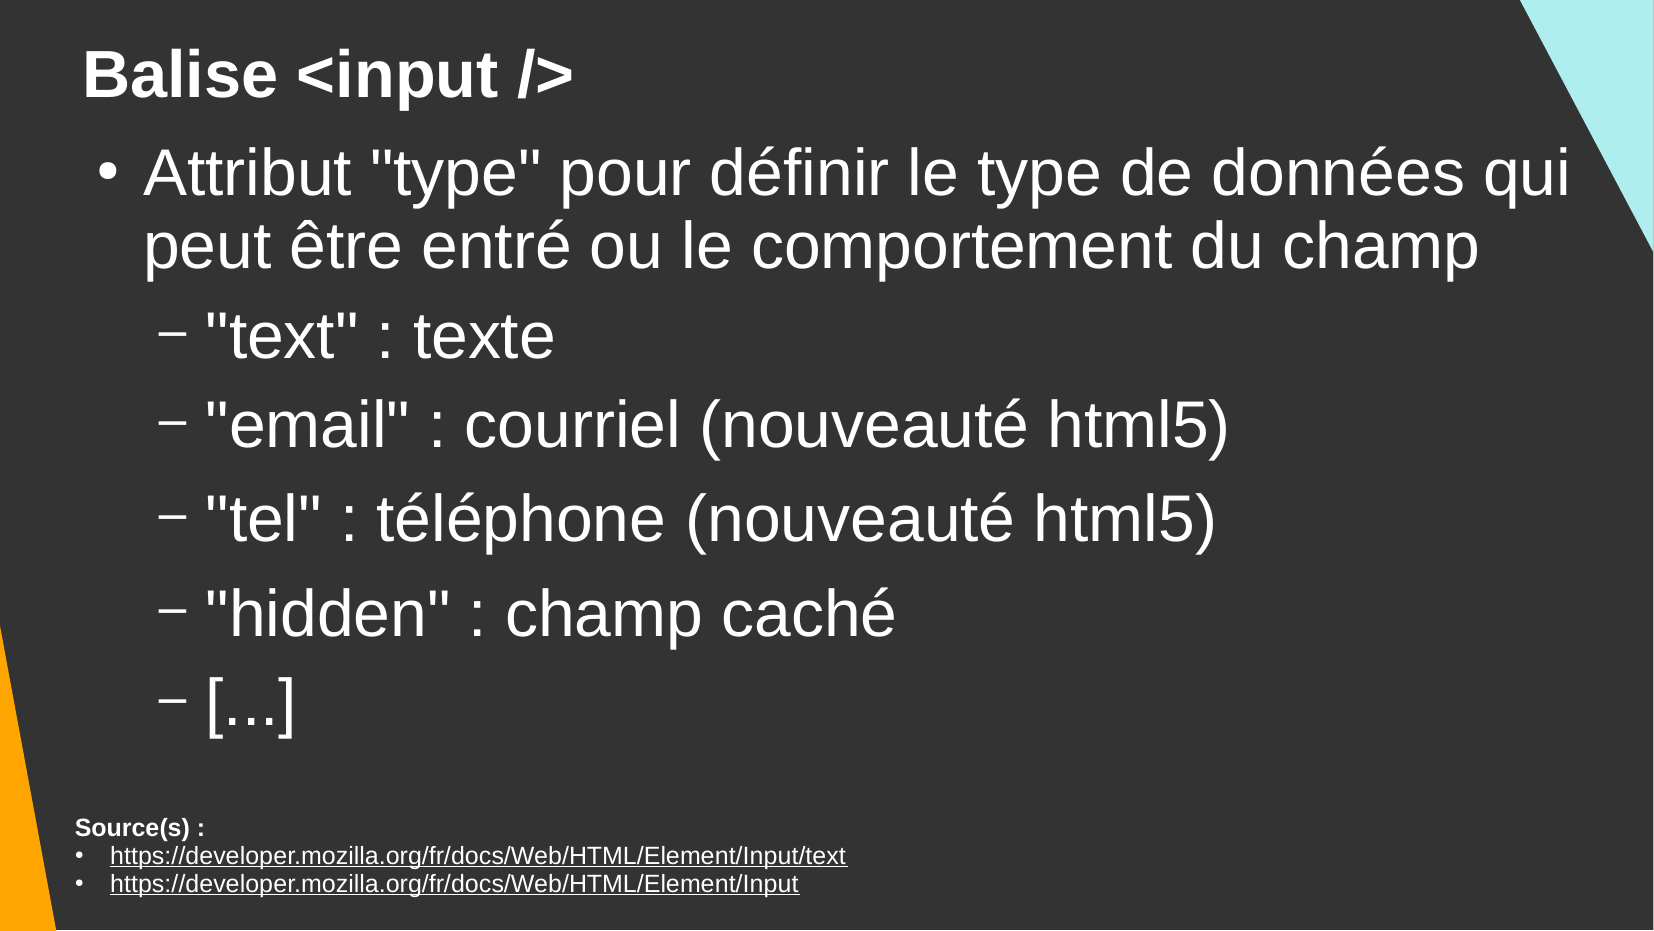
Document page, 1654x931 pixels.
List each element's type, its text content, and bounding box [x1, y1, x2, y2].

text_box Source(s) : https://developer.mozilla.org/fr/docs/Web/HTML/Element/Input/text https://developer.mozilla.org/fr/docs/Web/HTML/Element/Input [60, 806, 1546, 931]
list Attribut "type" pour définir le type de données qui peut être entré ou le comportement du champ "text" : texte "email" : courriel (nouveauté html5) "tel" : téléphone (nouveauté html5) "hidden" : champ caché [...] [80, 135, 1605, 792]
text_box [1519, 0, 1654, 254]
text_box [0, 625, 57, 931]
title Balise <input /> [82, 37, 1571, 114]
